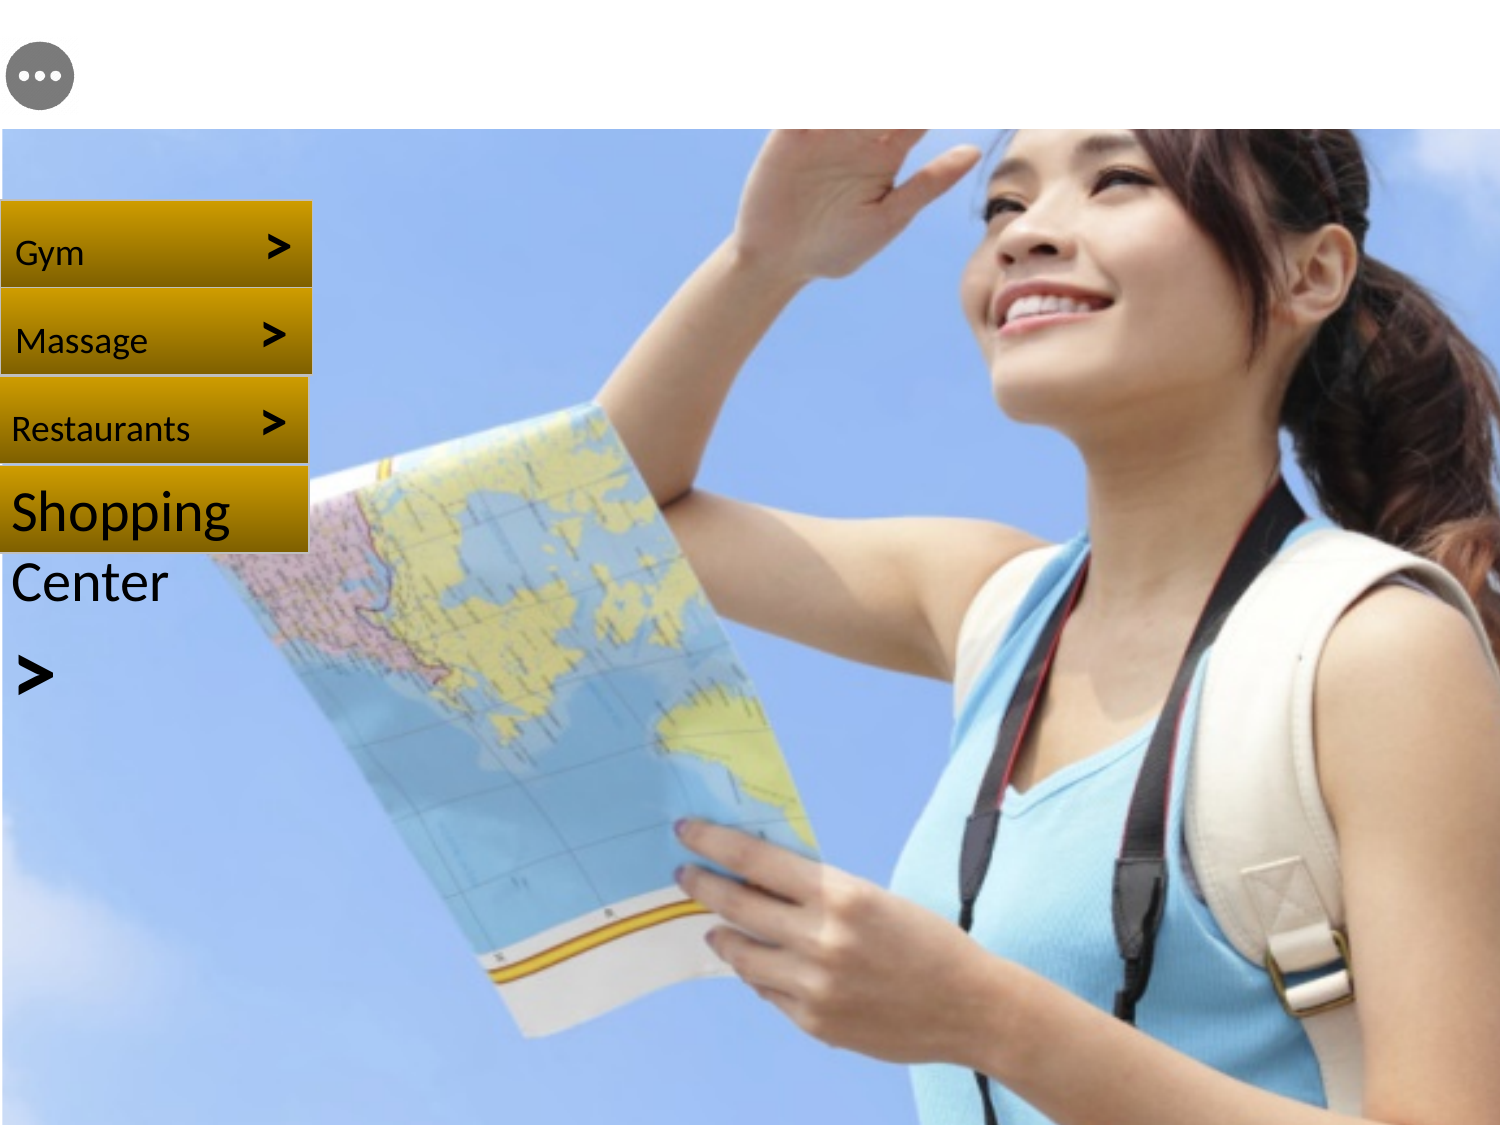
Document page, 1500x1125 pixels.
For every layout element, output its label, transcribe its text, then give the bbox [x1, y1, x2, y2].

text_box Shopping Center ˃ [0, 465, 309, 553]
text_box Restaurants ˃ [0, 375, 309, 464]
text_box Gym ˃ [0, 199, 313, 287]
picture [2, 129, 1500, 1125]
picture [0, 36, 79, 115]
text_box Massage ˃ [0, 287, 313, 375]
